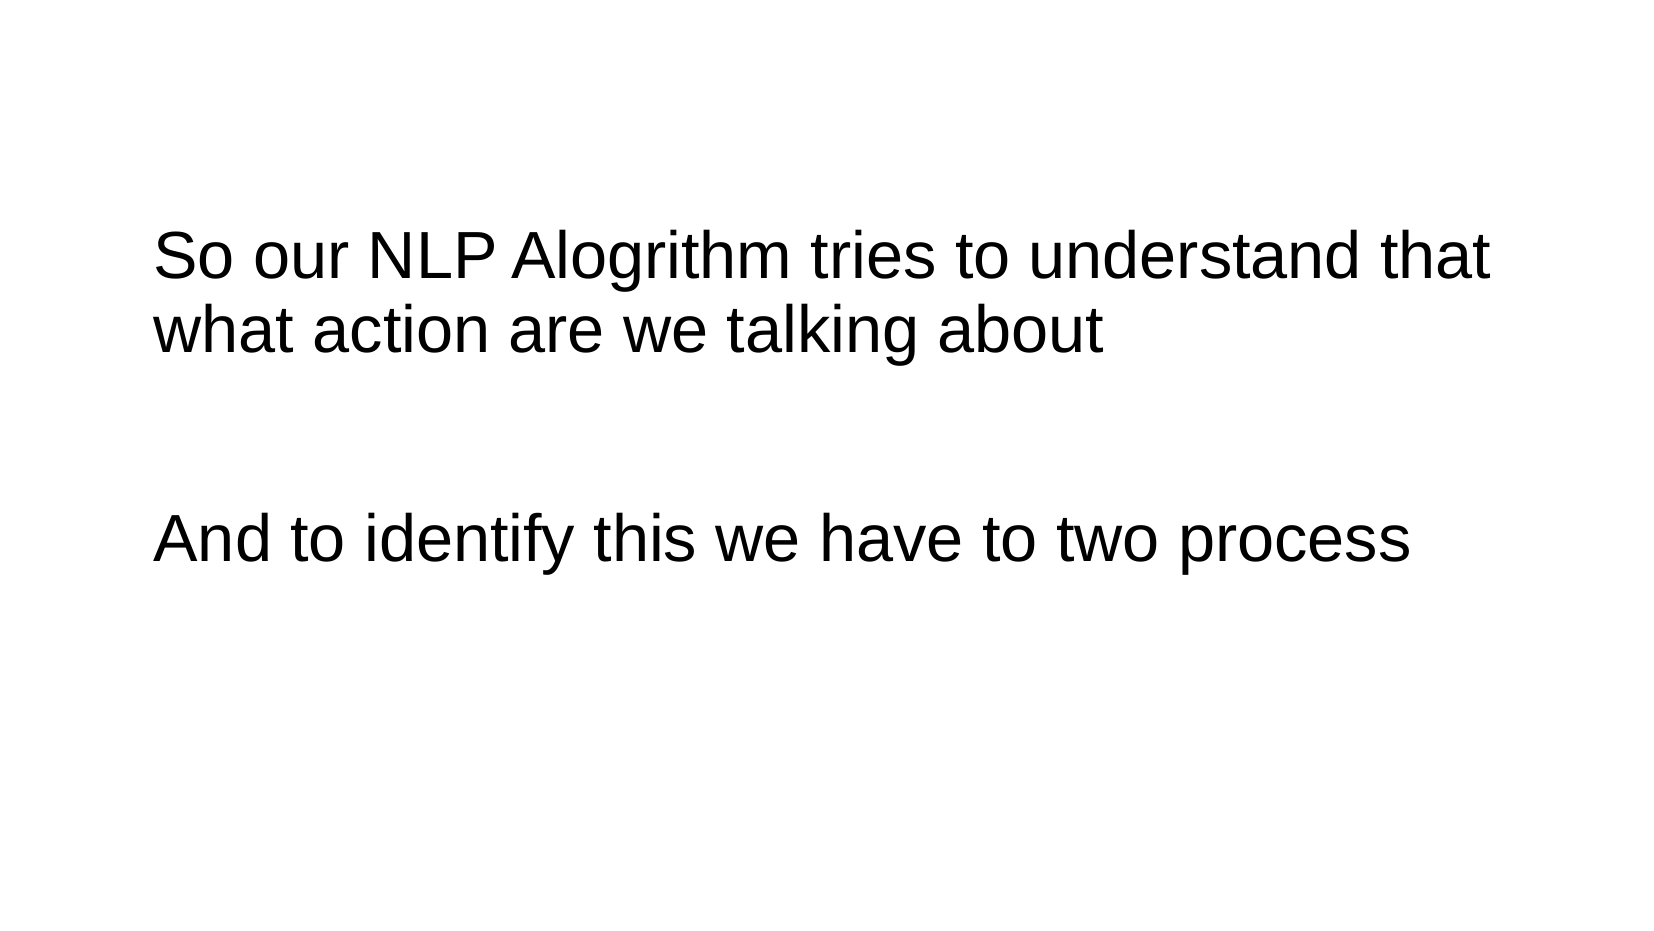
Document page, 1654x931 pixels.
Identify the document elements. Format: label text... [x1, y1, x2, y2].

list So our NLP Alogrithm tries to understand that what action are we talking about And to identify this we have to two process [82, 217, 1571, 758]
